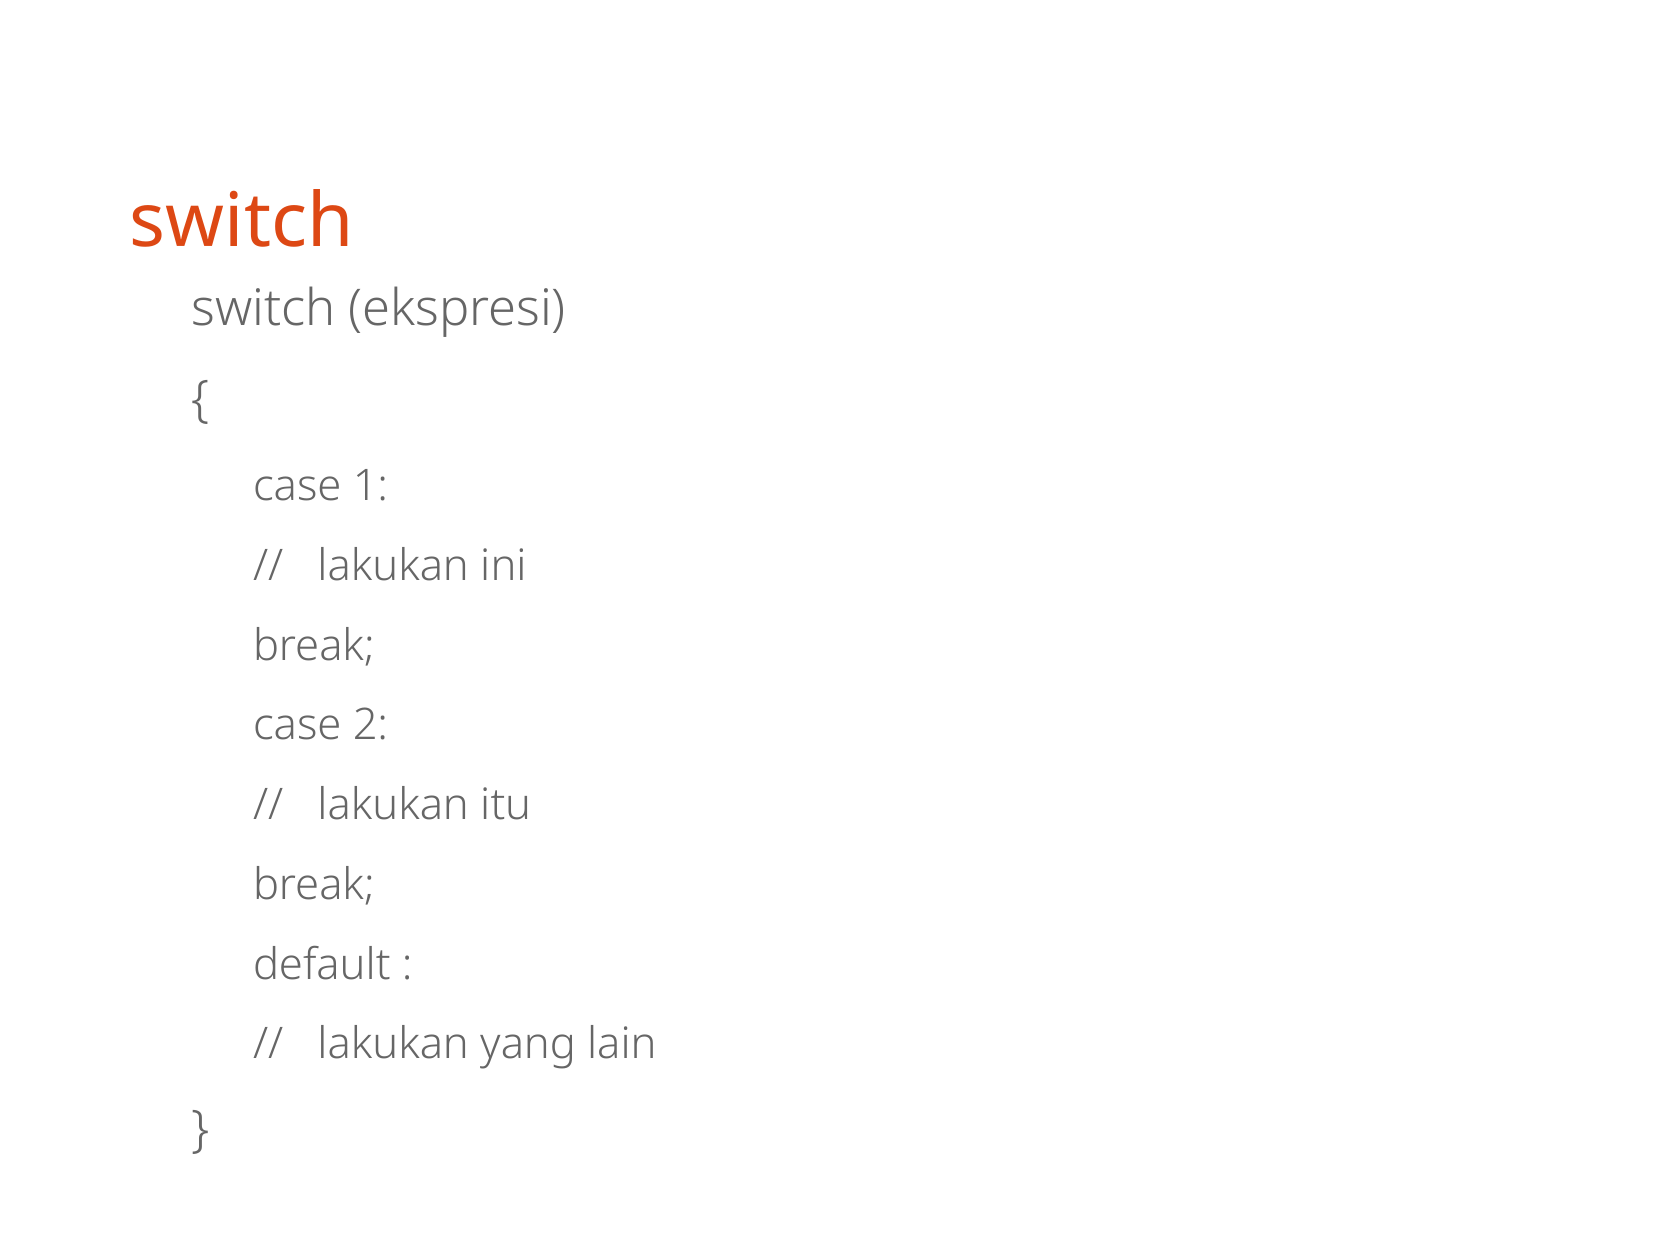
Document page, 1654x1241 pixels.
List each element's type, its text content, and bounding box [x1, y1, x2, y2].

title switch [129, 153, 1518, 271]
list switch (ekspresi) { case 1: // lakukan ini break; case 2: // lakukan itu break; default : // lakukan yang lain } [129, 271, 1518, 1170]
